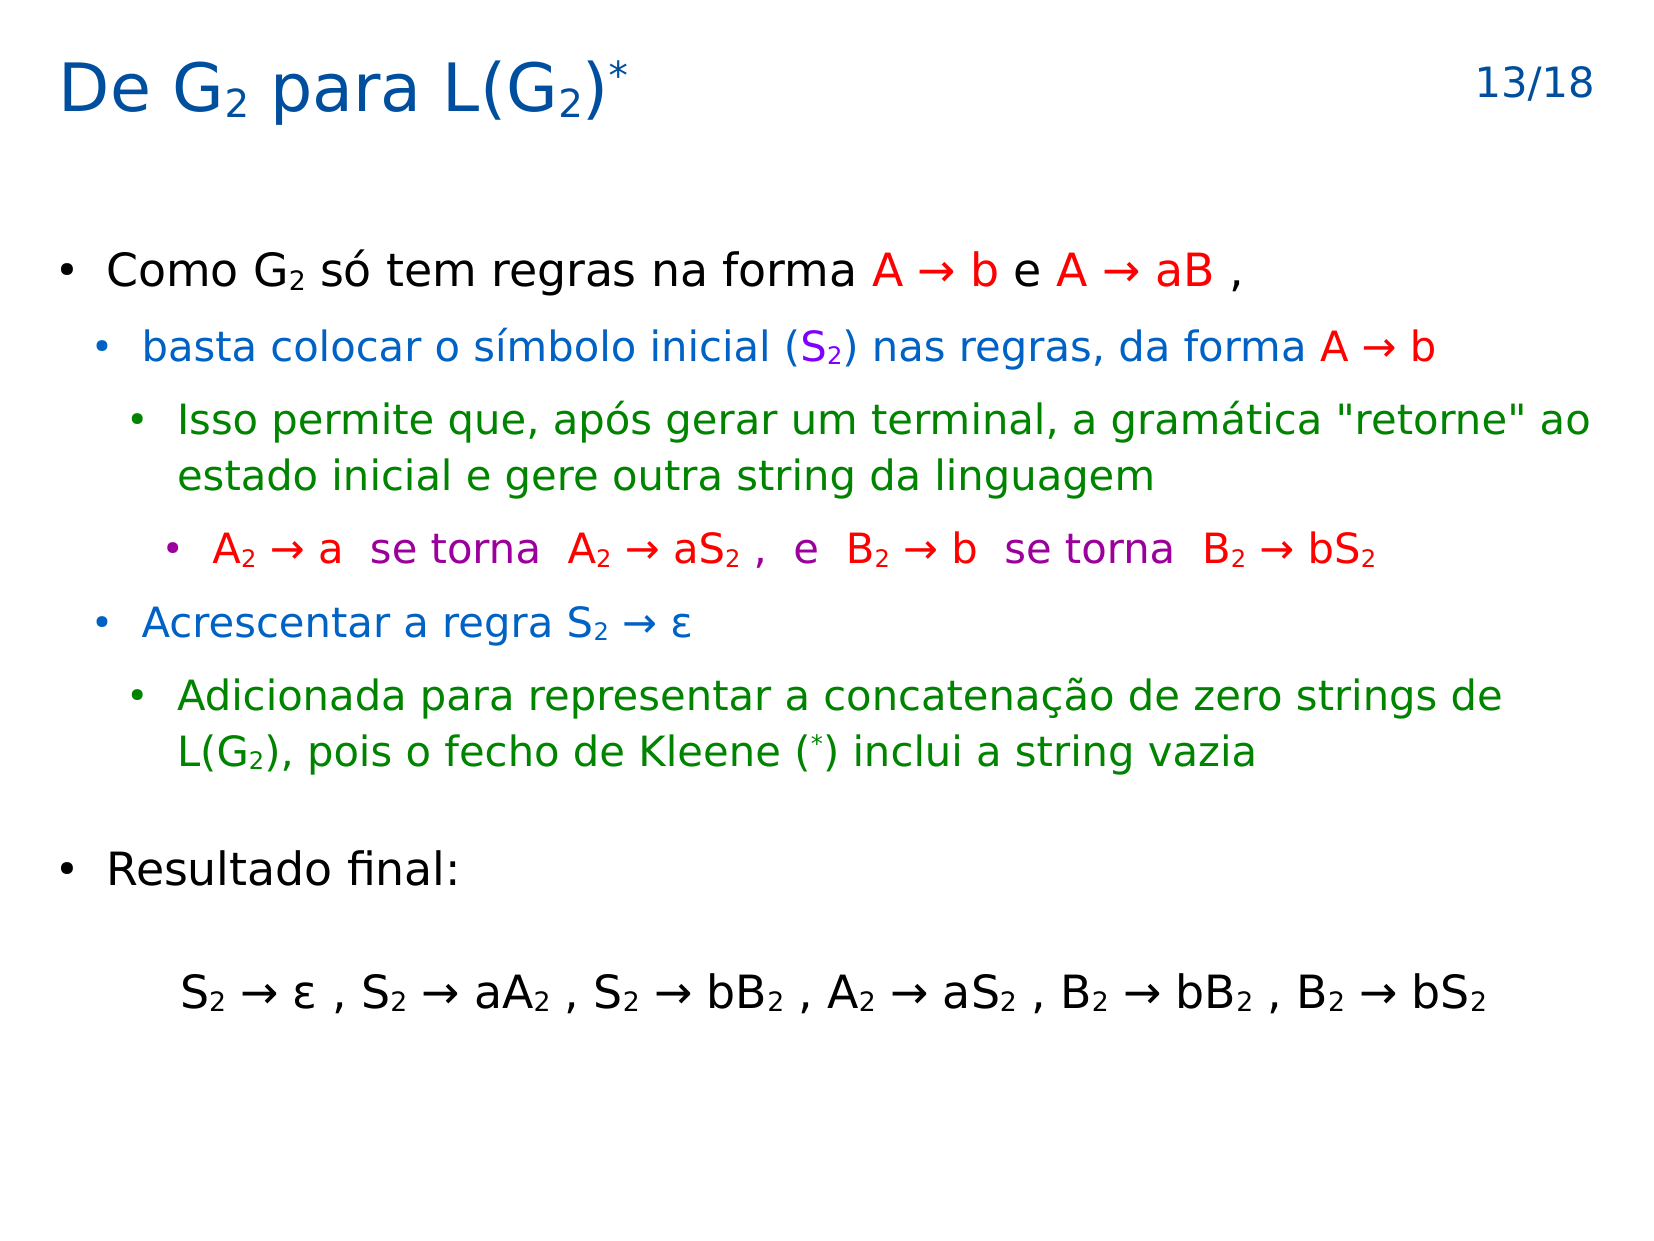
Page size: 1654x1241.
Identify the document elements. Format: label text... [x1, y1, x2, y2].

title De G2 para L(G2)* [59, 29, 1625, 148]
list Como G2 só tem regras na forma A → b e A → aB , basta colocar o símbolo inicial (S2) nas regras, da forma A → b Isso permite que, após gerar um terminal, a gramática "retorne" ao estado inicial e gere outra string da linguagem A2 → a se torna A2 → aS2 , e B2 → b se torna B2 → bS2 Acrescentar a regra S2 → ε Adicionada para representar a concatenação de zero strings de L(G2), pois o fecho de Kleene (*) inclui a string vazia Resultado final: S2 → ε , S2 → aA2 , S2 → bB2 , A2 → aS2 , B2 → bB2 , B2 → bS2 [59, 236, 1595, 1211]
